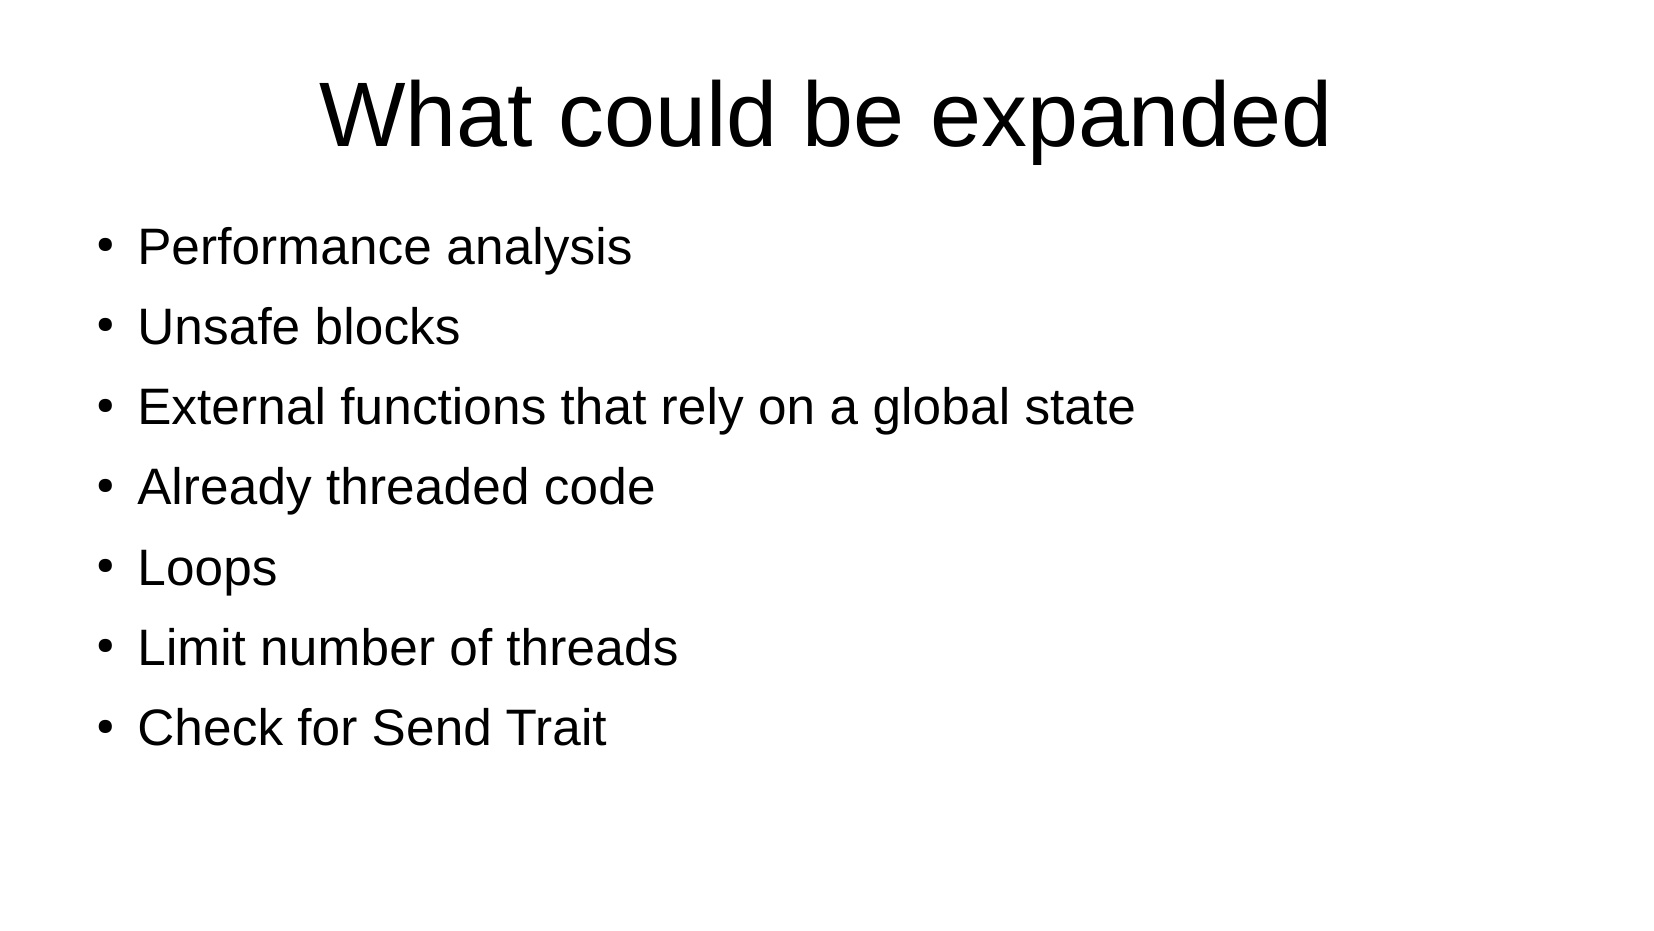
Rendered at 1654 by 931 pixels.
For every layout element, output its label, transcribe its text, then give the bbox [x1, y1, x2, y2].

list Performance analysis Unsafe blocks External functions that rely on a global state Already threaded code Loops Limit number of threads Check for Send Trait [82, 217, 1571, 758]
title What could be expanded [82, 37, 1571, 193]
